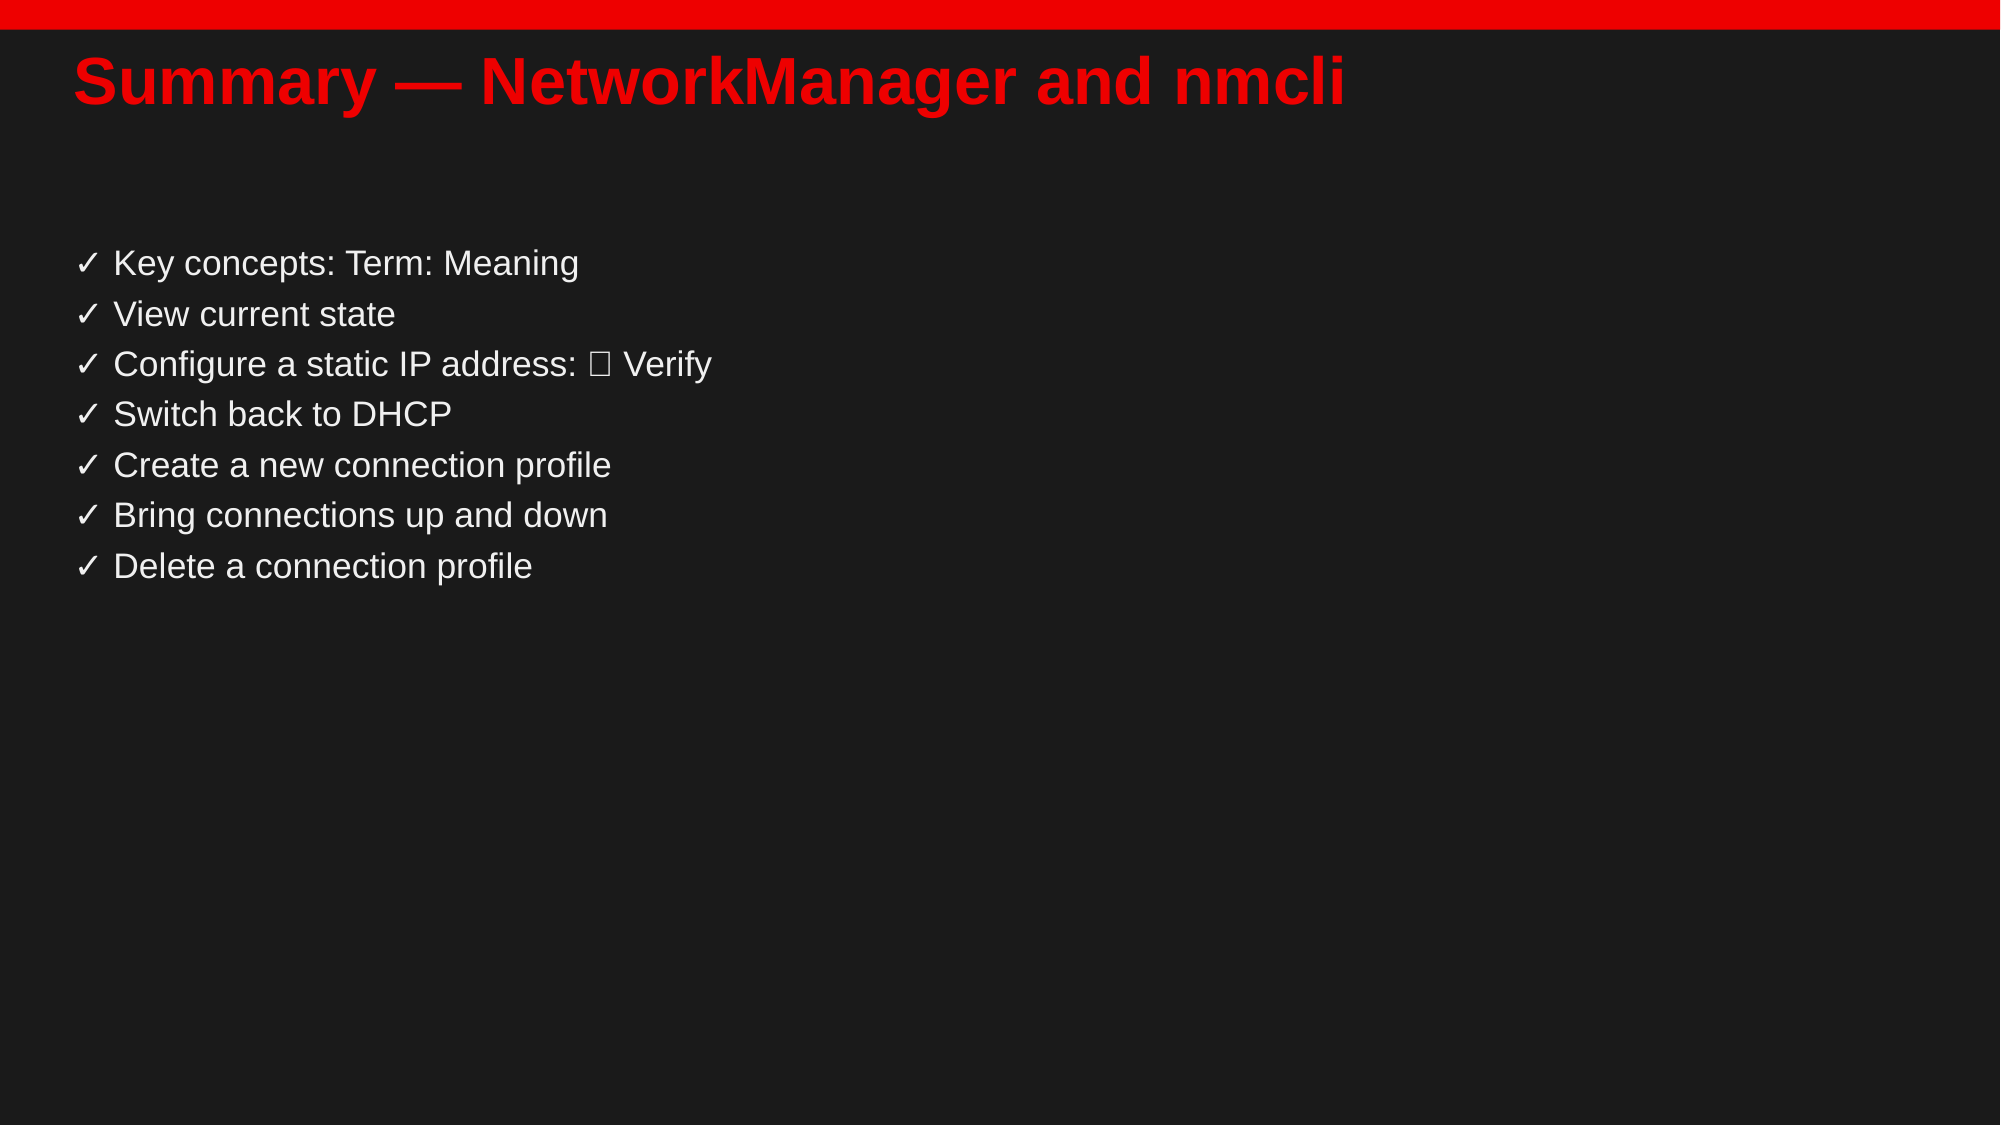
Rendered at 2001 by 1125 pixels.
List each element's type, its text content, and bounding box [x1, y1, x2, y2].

text_box ✓ Key concepts: Term: Meaning ✓ View current state ✓ Configure a static IP address: ✅ Verify ✓ Switch back to DHCP ✓ Create a new connection profile ✓ Bring connections up and down ✓ Delete a connection profile [59, 236, 1942, 1037]
text_box [0, 0, 2001, 30]
text_box Summary — NetworkManager and nmcli [59, 36, 1942, 208]
